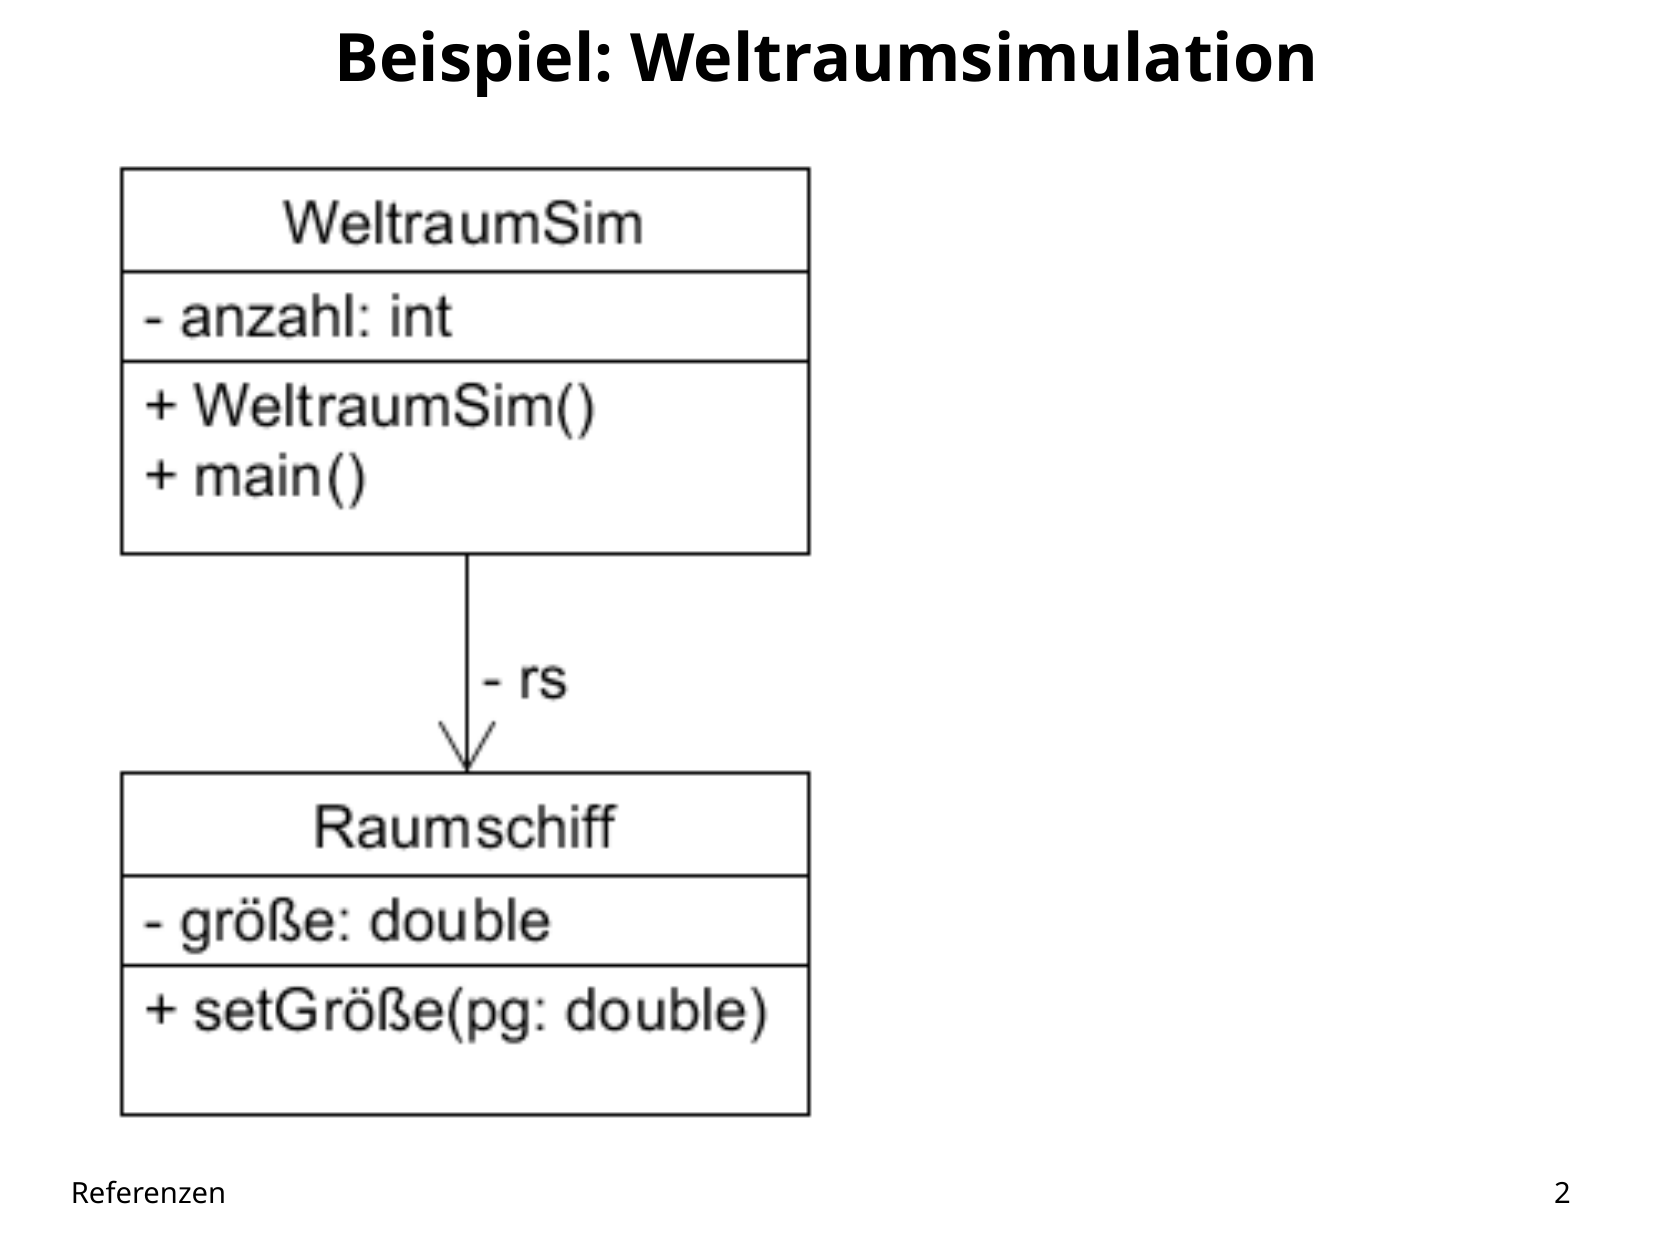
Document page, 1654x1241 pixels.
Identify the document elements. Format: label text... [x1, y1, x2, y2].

title Beispiel: Weltraumsimulation [0, 5, 1654, 107]
picture [118, 165, 815, 1122]
